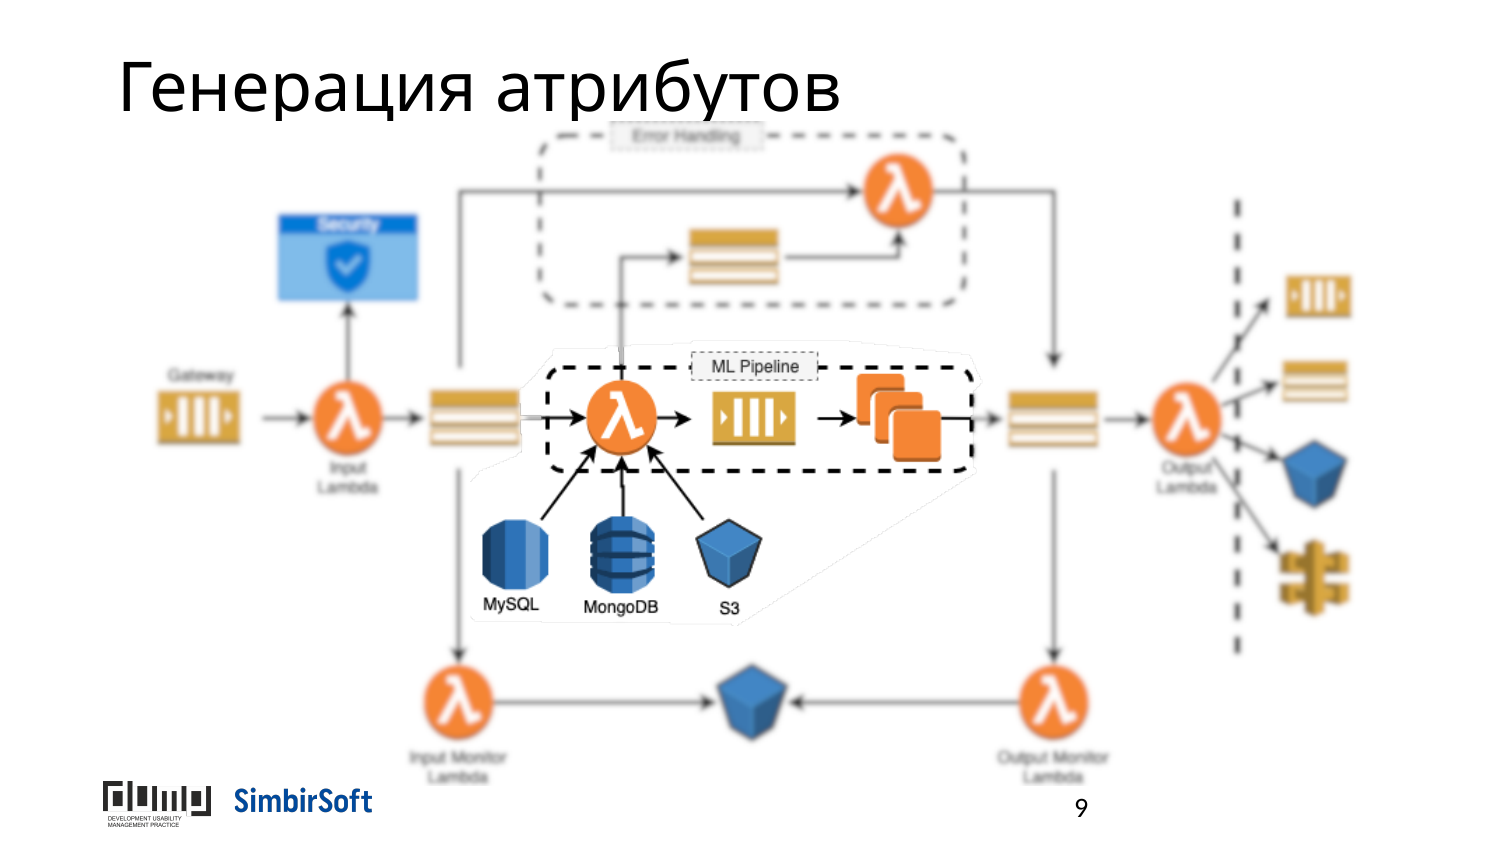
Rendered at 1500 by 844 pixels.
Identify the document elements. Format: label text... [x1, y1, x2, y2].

picture [103, 121, 1370, 827]
slide_number <номер> [1059, 782, 1397, 827]
title Генерация атрибутов [103, 44, 1397, 122]
